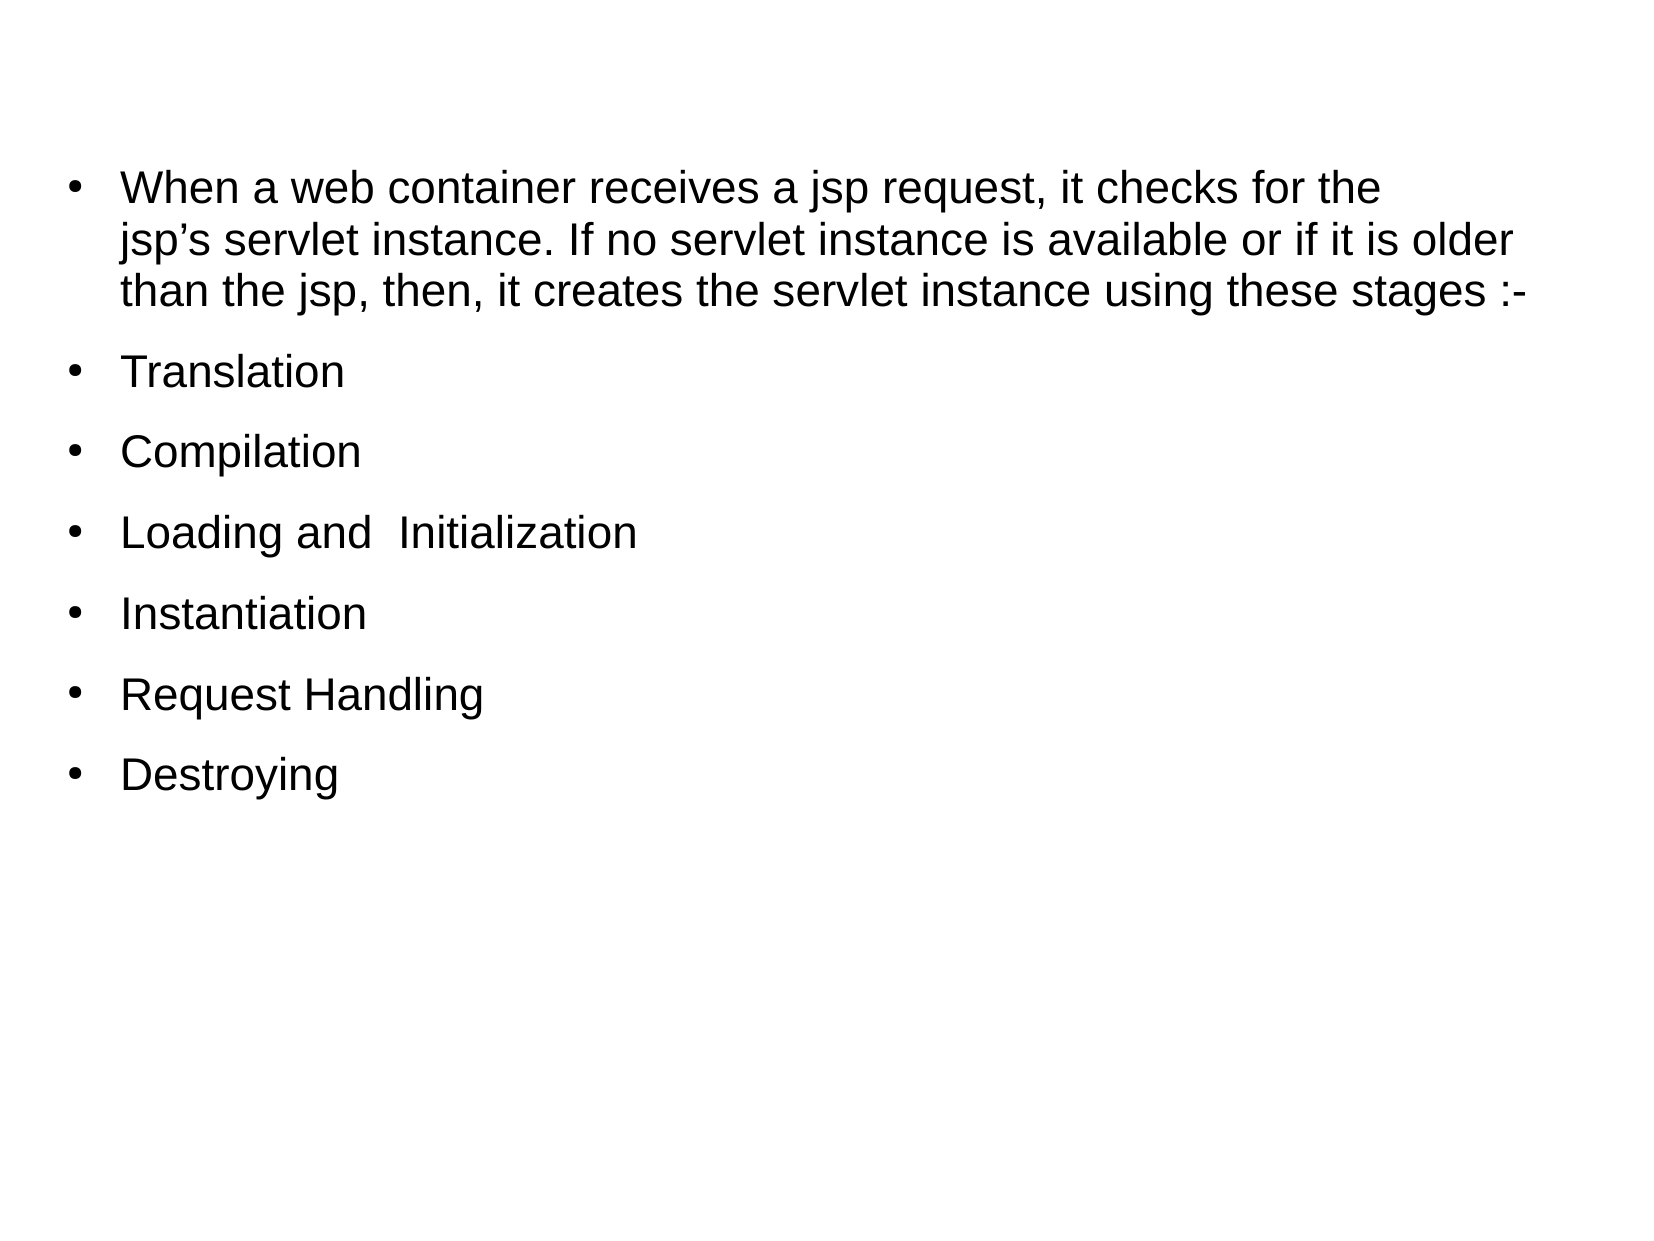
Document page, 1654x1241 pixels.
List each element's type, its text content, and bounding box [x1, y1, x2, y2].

list When a web container receives a jsp request, it checks for the jsp’s servlet instance. If no servlet instance is available or if it is older than the jsp, then, it creates the servlet instance using these stages :- Translation Compilation Loading and Initialization Instantiation Request Handling Destroying [49, 81, 1538, 901]
